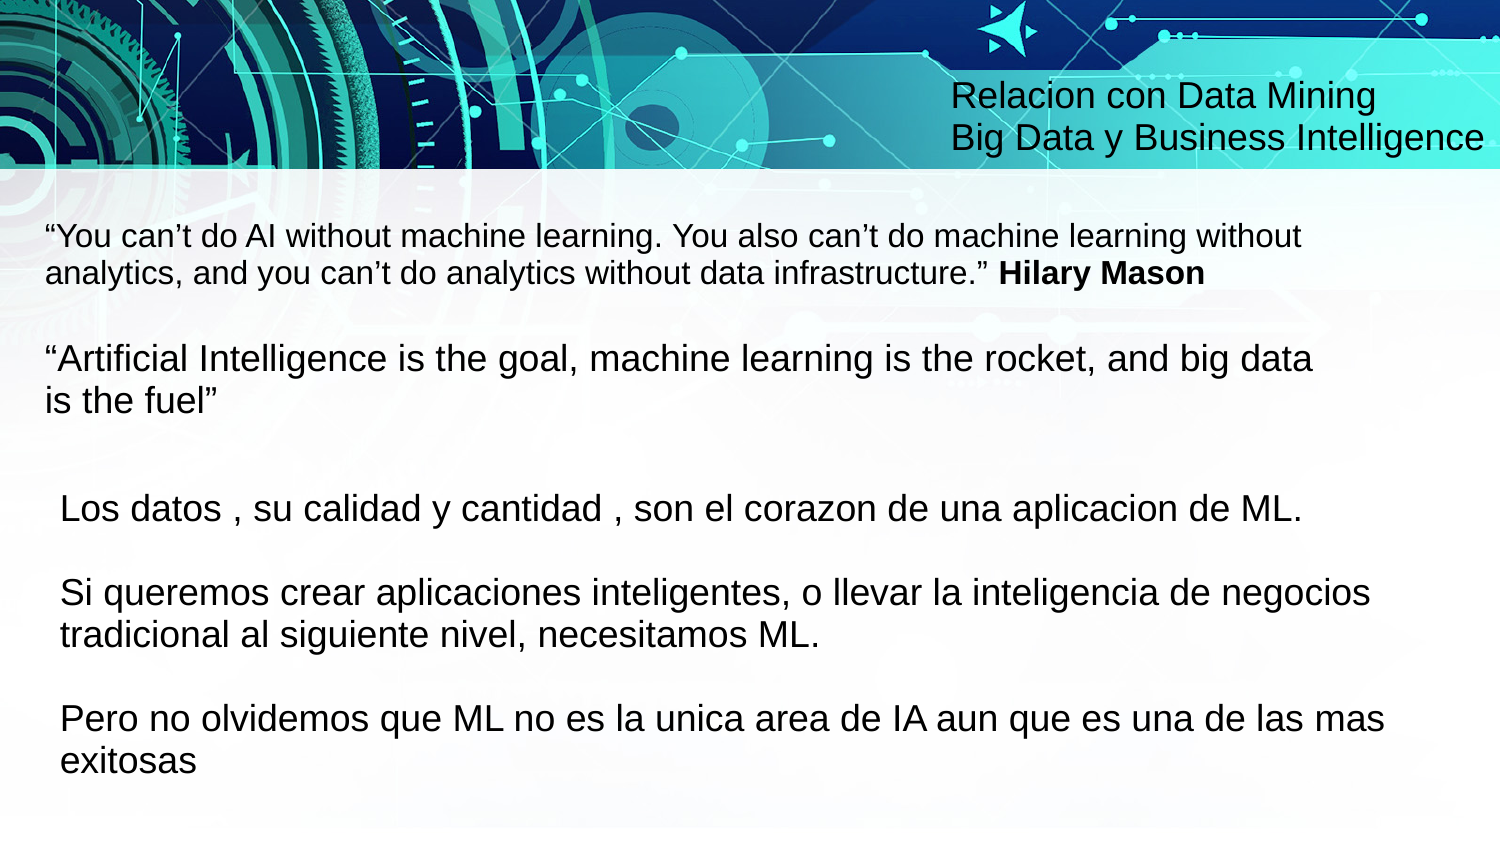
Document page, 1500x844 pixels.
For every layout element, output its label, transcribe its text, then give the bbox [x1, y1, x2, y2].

text_box “Artificial Intelligence is the goal, machine learning is the rocket, and big data is the fuel” [30, 330, 1329, 428]
text_box “You can’t do AI without machine learning. You also can’t do machine learning without analytics, and you can’t do analytics without data infrastructure.” Hilary Mason [30, 210, 1435, 377]
picture [0, 0, 1500, 844]
text_box Relacion con Data Mining Big Data y Business Intelligence [935, 67, 1500, 166]
text_box Los datos , su calidad y cantidad , son el corazon de una aplicacion de ML. Si queremos crear aplicaciones inteligentes, o llevar la inteligencia de negocios tradicional al siguiente nivel, necesitamos ML. Pero no olvidemos que ML no es la unica area de IA aun que es una de las mas exitosas [45, 480, 1401, 786]
